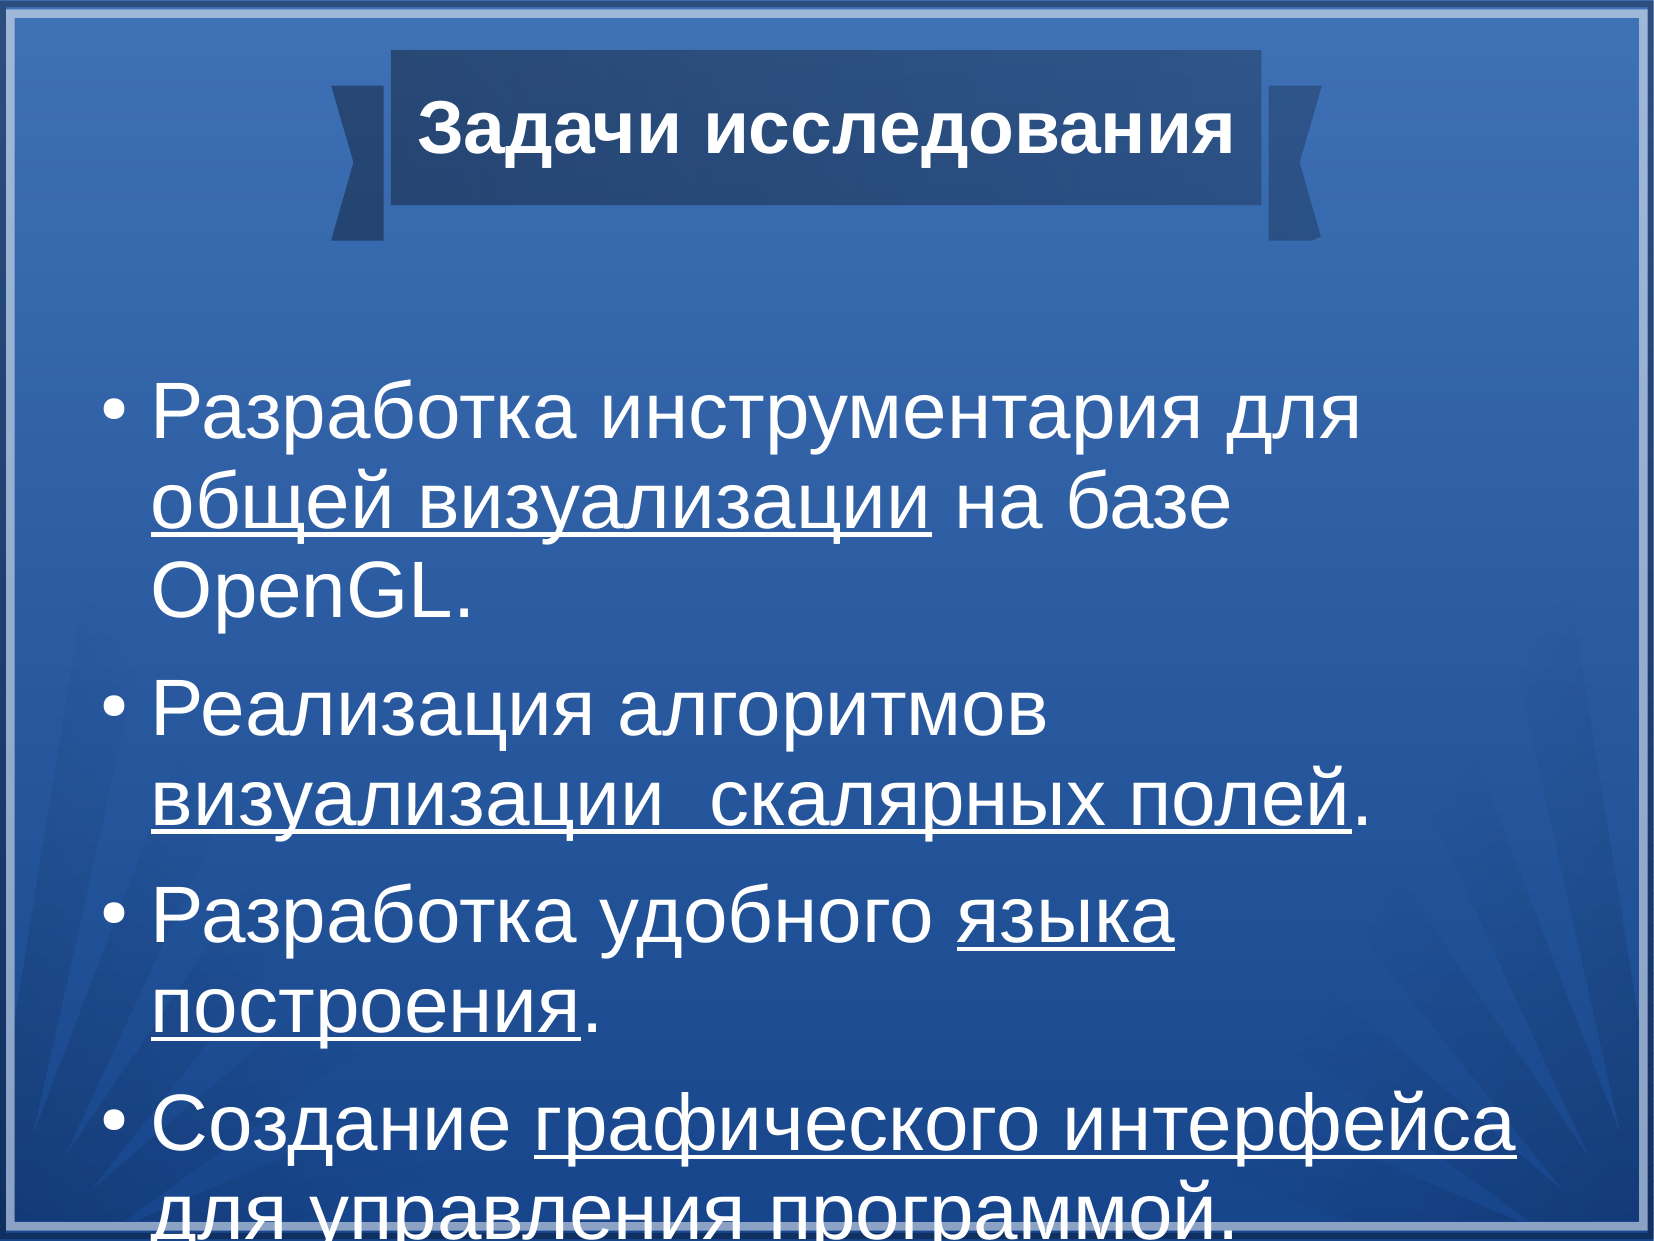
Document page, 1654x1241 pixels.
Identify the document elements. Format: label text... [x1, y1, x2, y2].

list Разработка инструментария для общей визуализации на базе OpenGL. Реализация алгоритмов визуализации скалярных полей. Разработка удобного языка построения. Создание графического интерфейса для управления программой. [82, 366, 1571, 1241]
title Задачи исследования [389, 49, 1264, 205]
